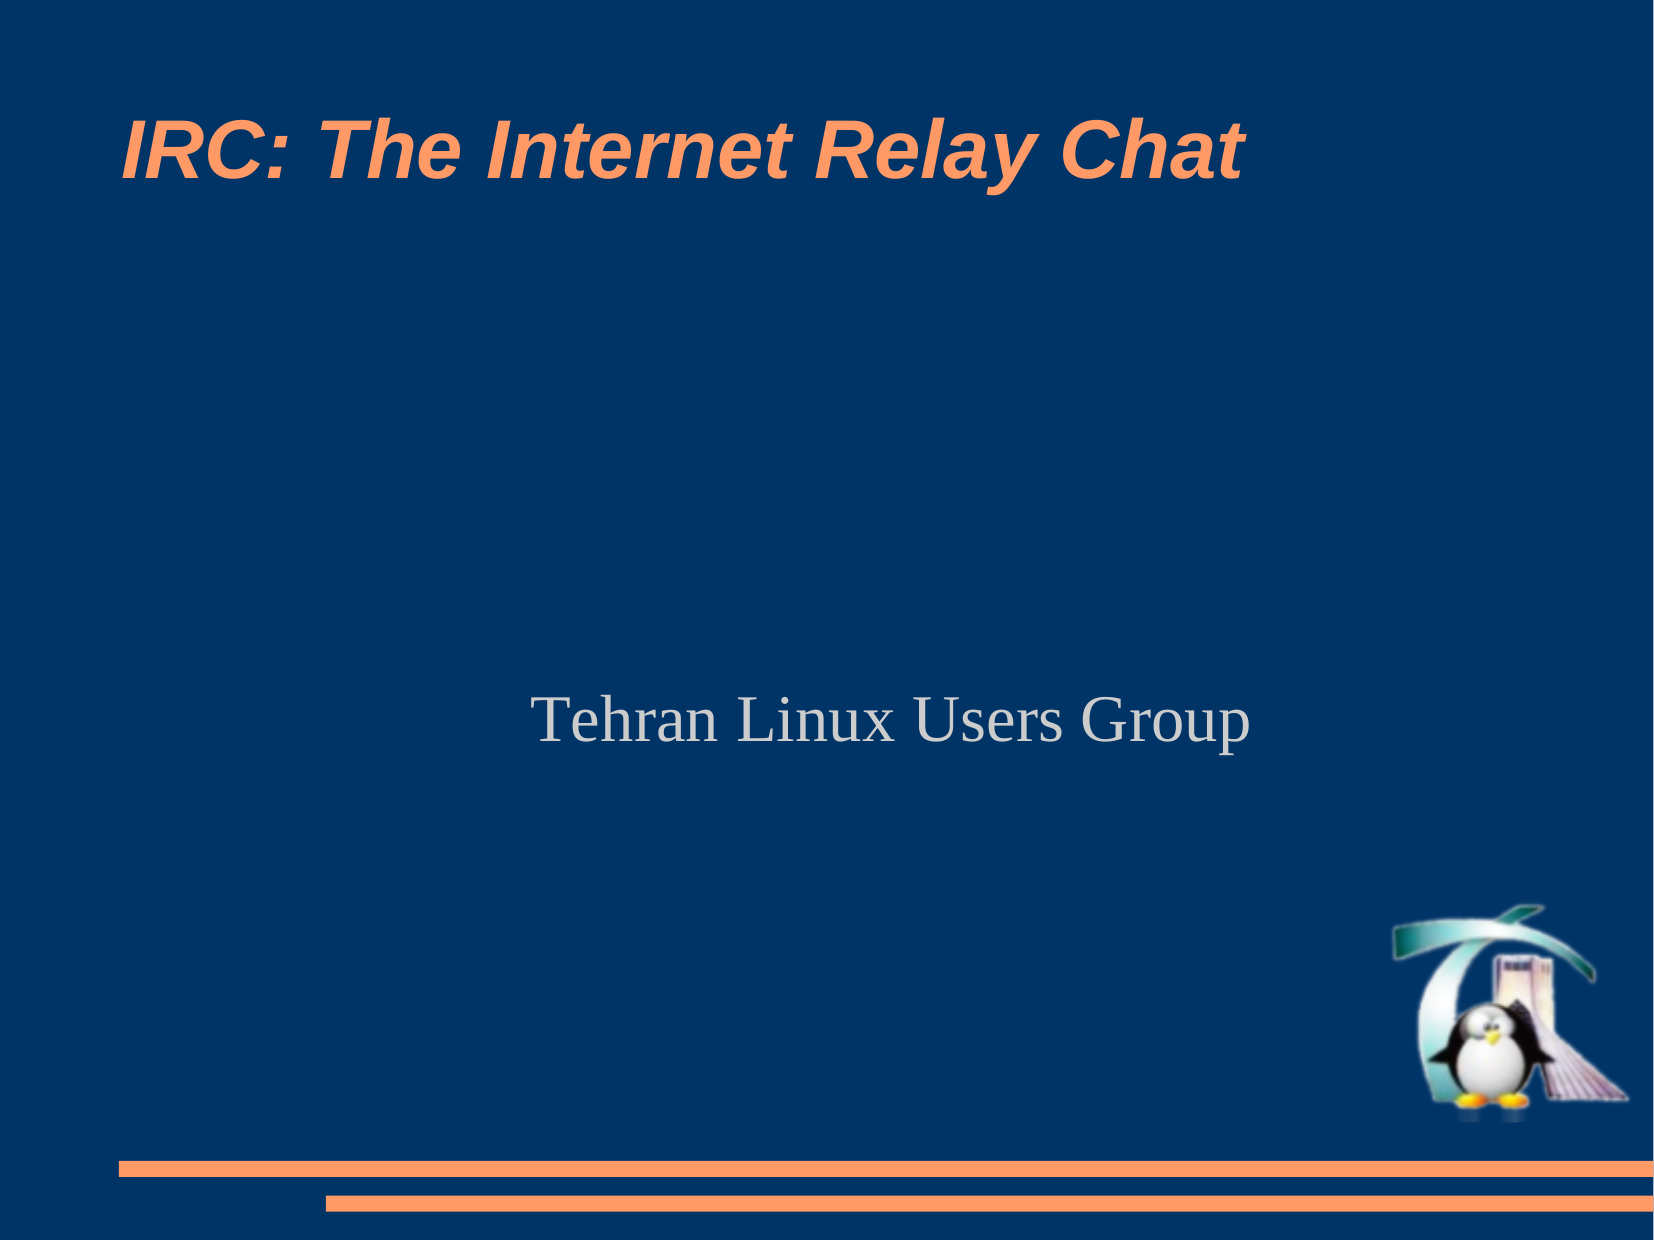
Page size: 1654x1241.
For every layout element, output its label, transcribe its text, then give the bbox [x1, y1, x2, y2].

subtitle Tehran Linux Users Group [178, 364, 1570, 1147]
title IRC: The Internet Relay Chat [121, 46, 1534, 254]
picture [1387, 899, 1636, 1126]
